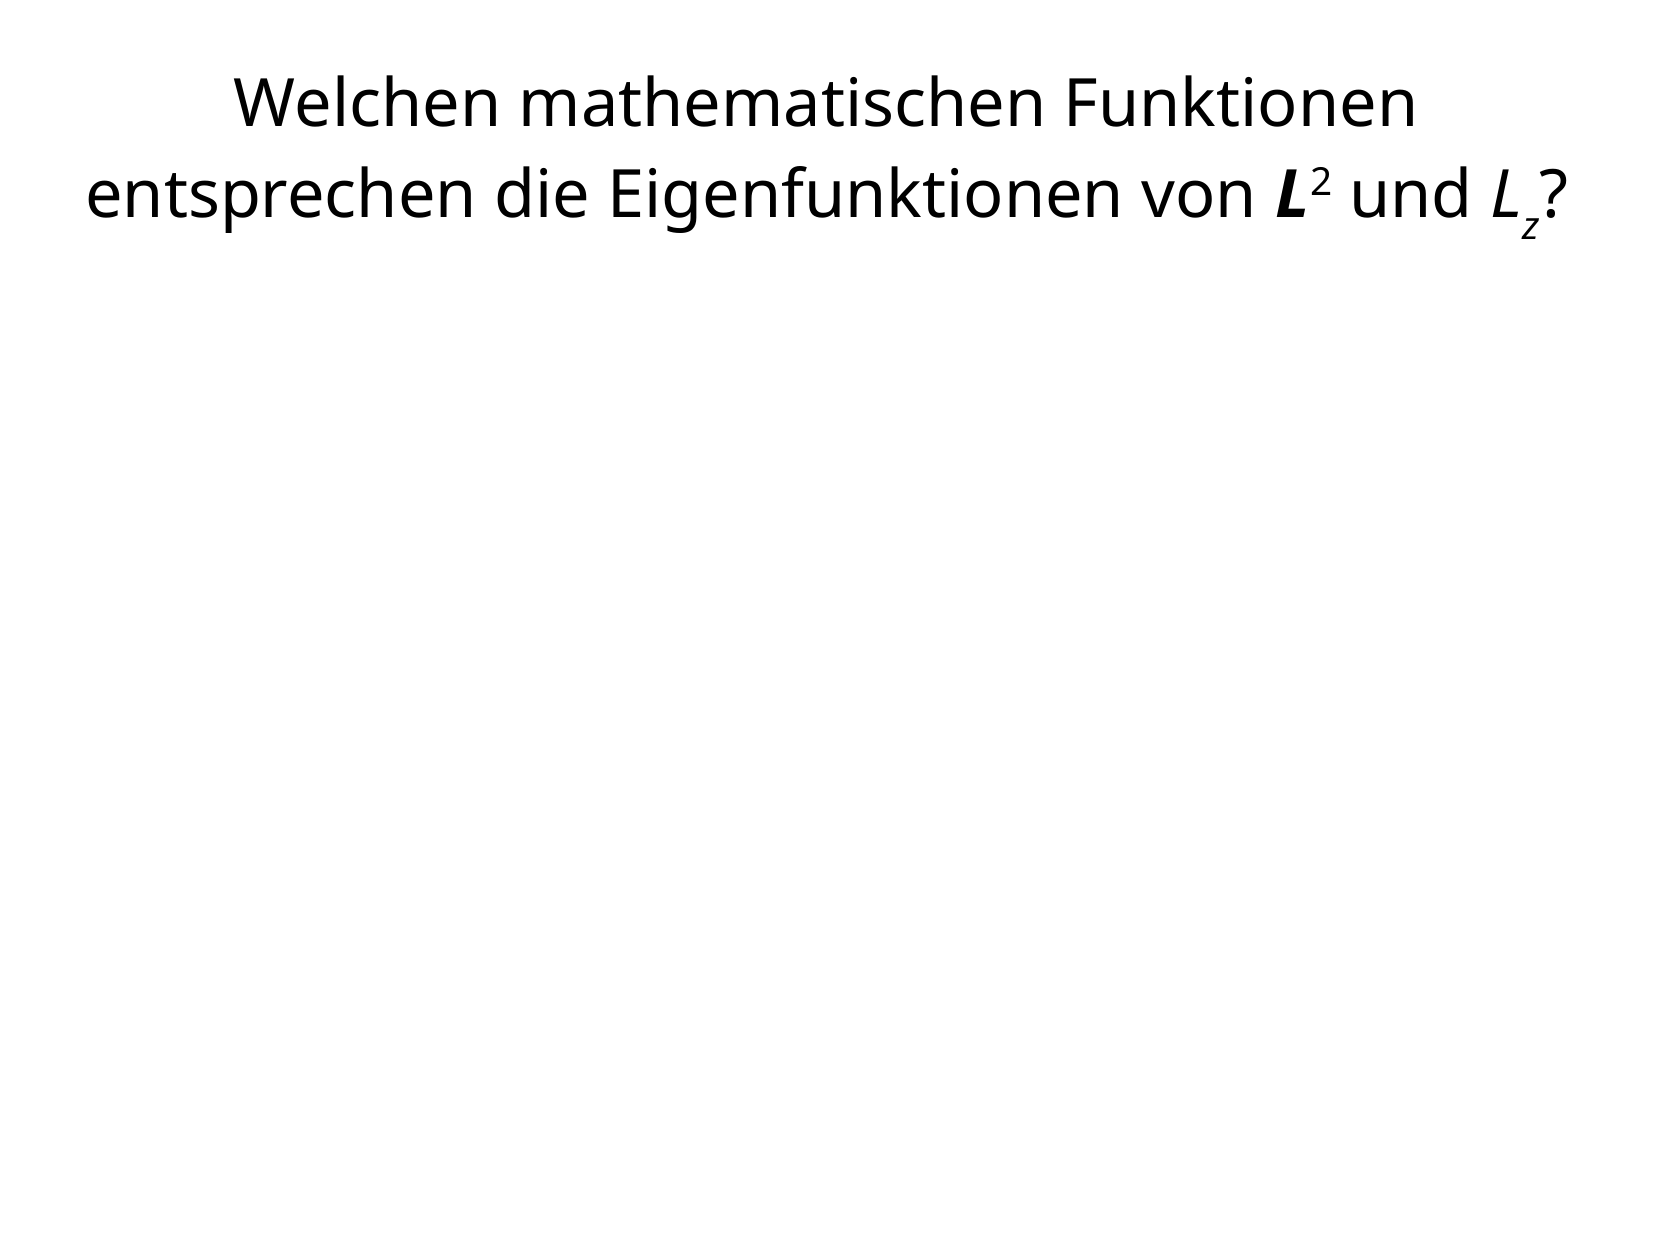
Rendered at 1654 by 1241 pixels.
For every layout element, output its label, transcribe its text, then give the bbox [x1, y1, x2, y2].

title Welchen mathematischen Funktionen entsprechen die Eigenfunktionen von L2 und Lz? [82, 49, 1571, 257]
